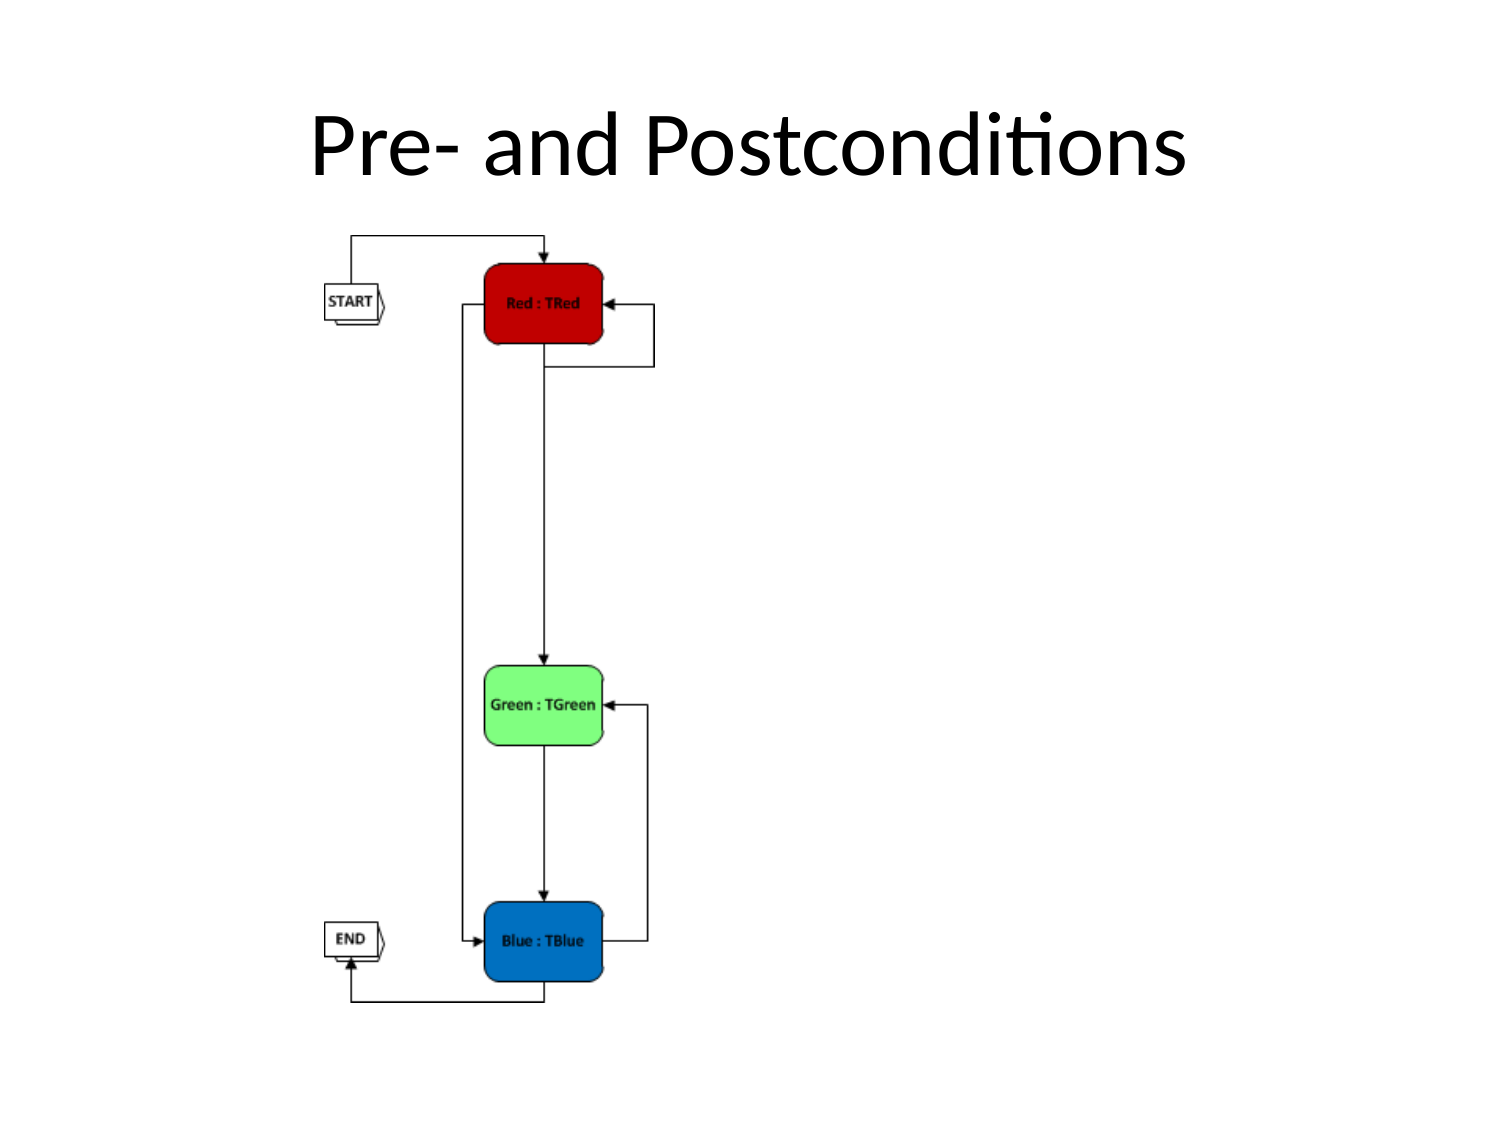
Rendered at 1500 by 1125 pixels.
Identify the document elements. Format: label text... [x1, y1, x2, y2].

title Pre- and Postconditions [75, 45, 1425, 233]
picture [324, 235, 655, 1003]
